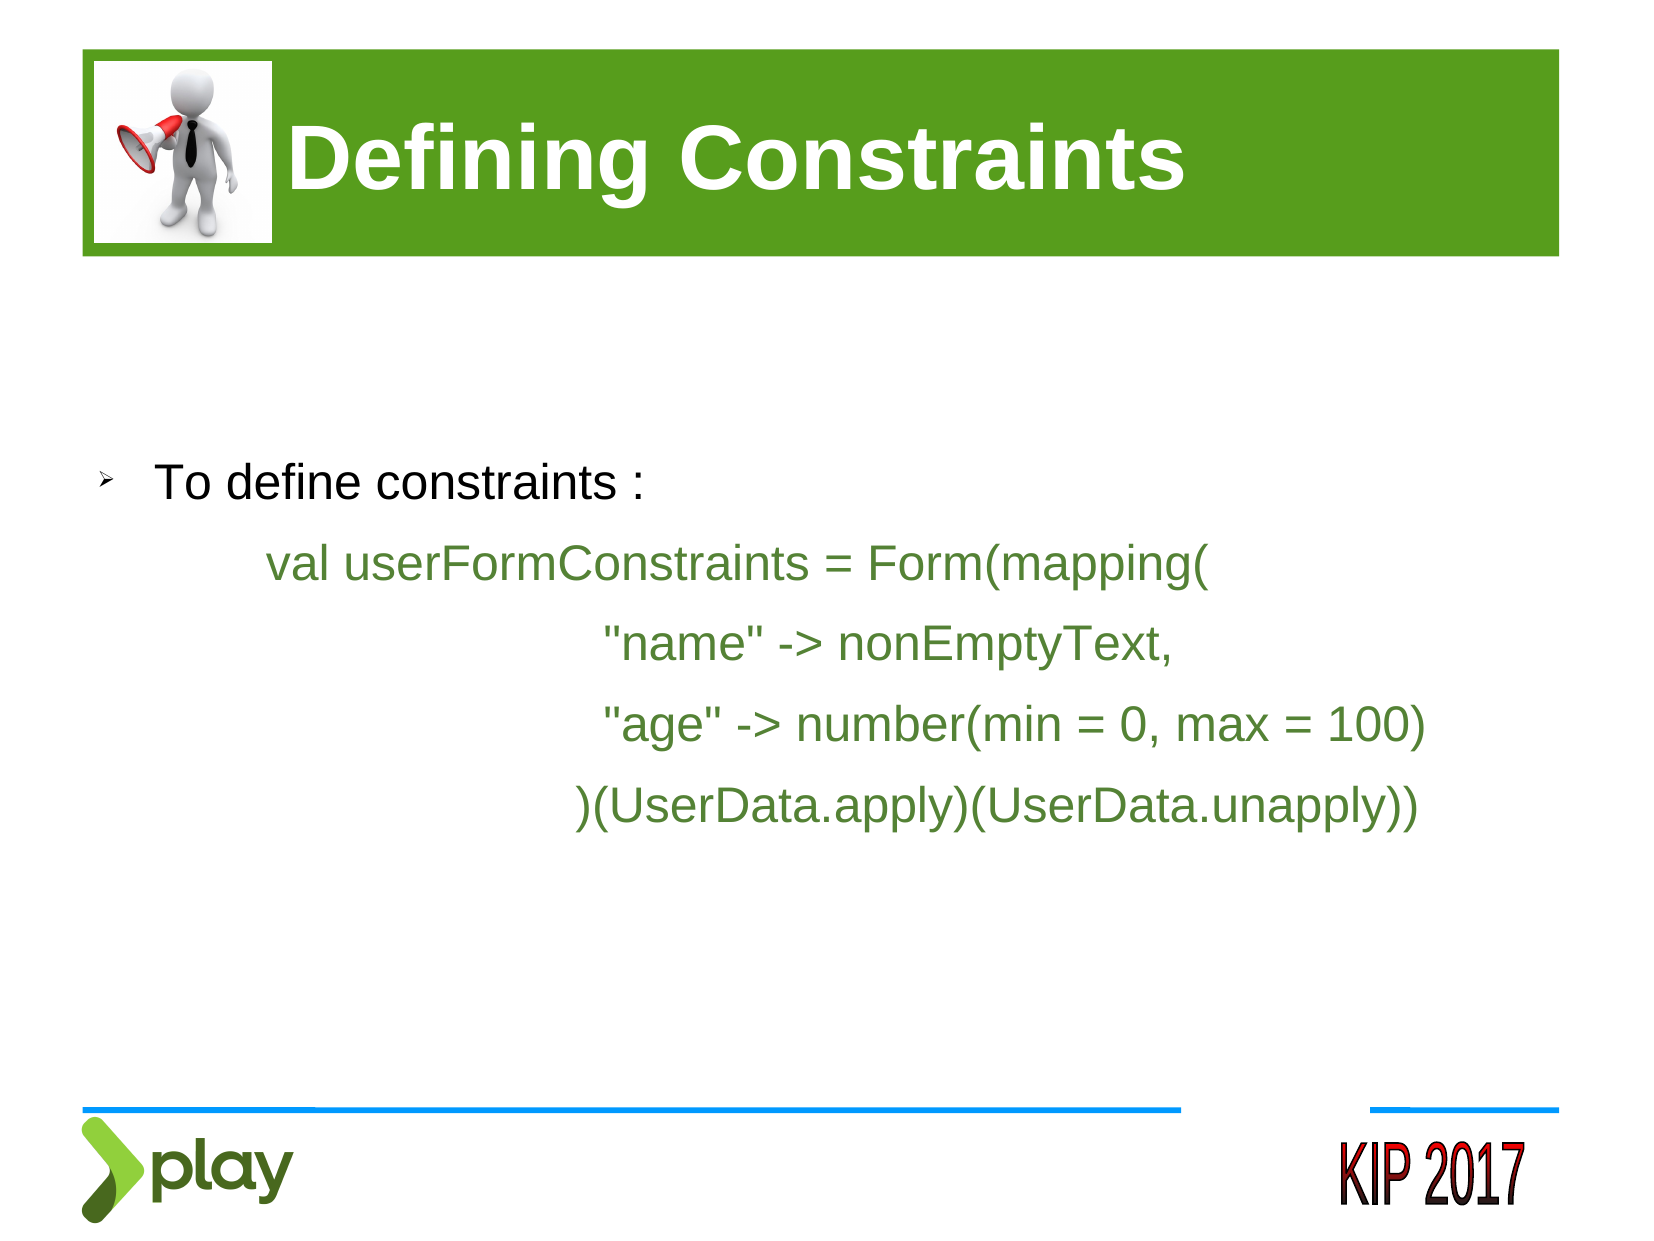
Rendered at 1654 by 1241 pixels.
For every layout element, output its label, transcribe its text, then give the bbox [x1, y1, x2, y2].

title Defining Constraints [82, 49, 1560, 257]
picture [94, 61, 272, 243]
text_box To define constraints : val userFormConstraints = Form(mapping( "name" -> nonEmptyText, "age" -> number(min = 0, max = 100) )(UserData.apply)(UserData.unapply)) [82, 299, 1560, 1069]
picture [68, 1111, 302, 1229]
